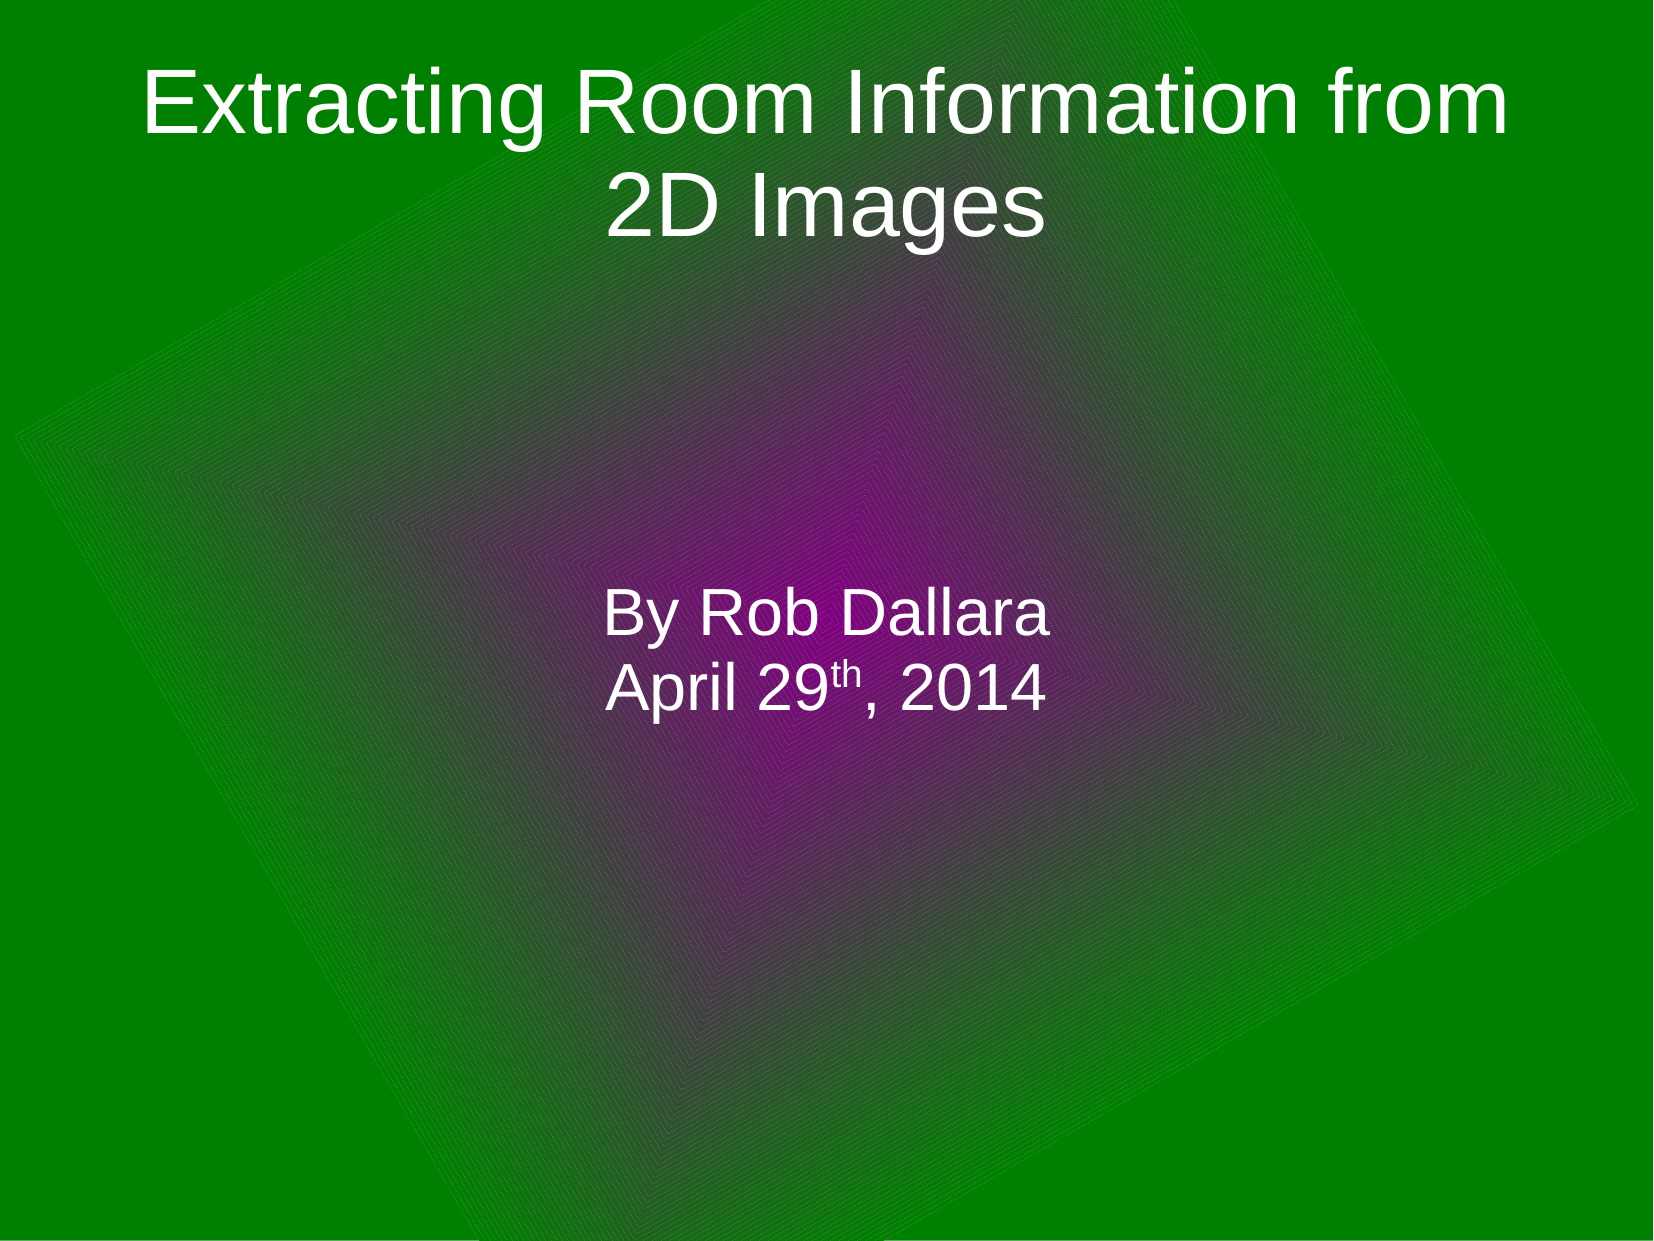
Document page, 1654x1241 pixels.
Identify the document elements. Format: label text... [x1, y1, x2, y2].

title Extracting Room Information from 2D Images [82, 49, 1571, 257]
subtitle By Rob Dallara April 29th, 2014 [82, 290, 1571, 1010]
